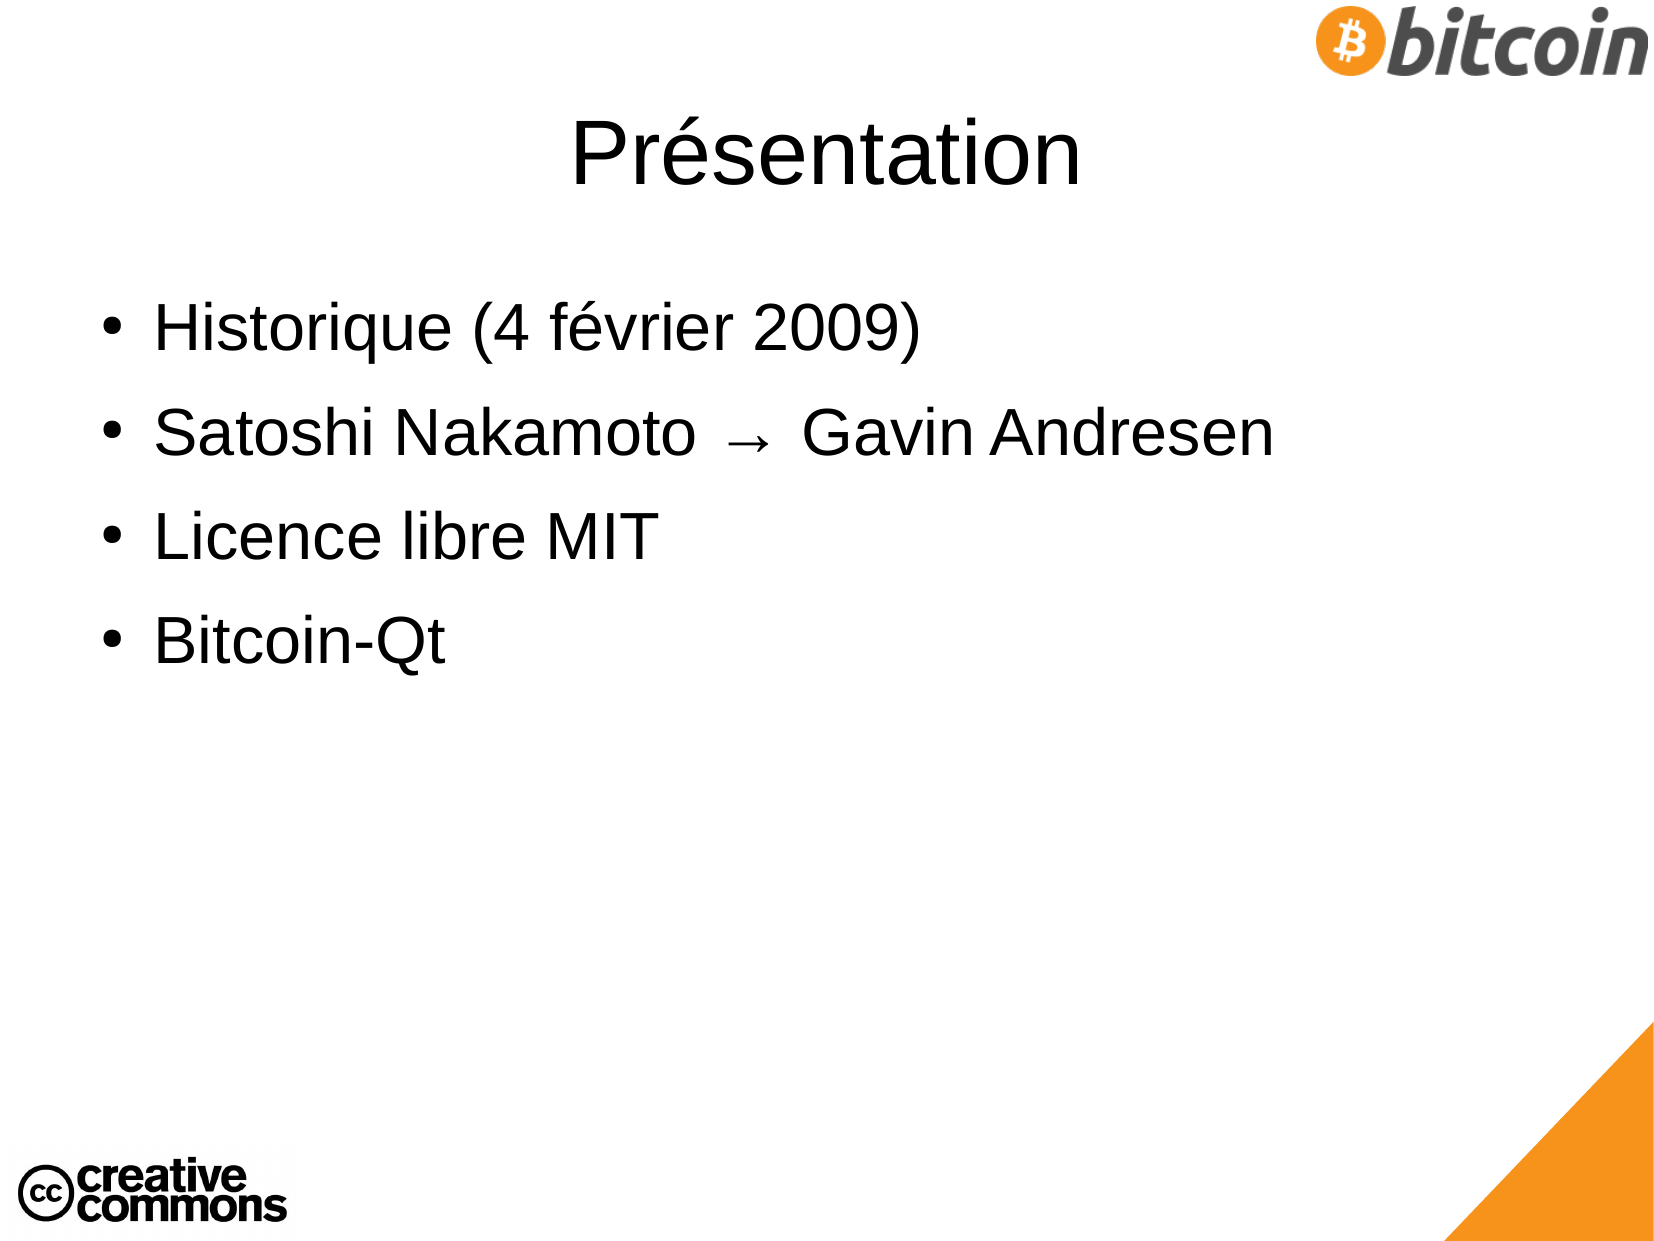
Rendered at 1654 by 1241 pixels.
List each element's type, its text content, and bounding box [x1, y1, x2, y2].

title Présentation [82, 49, 1571, 257]
list Historique (4 février 2009) Satoshi Nakamoto → Gavin Andresen Licence libre MIT Bitcoin-Qt [82, 290, 1538, 1010]
picture [1316, 6, 1648, 76]
picture [3, 1139, 296, 1241]
